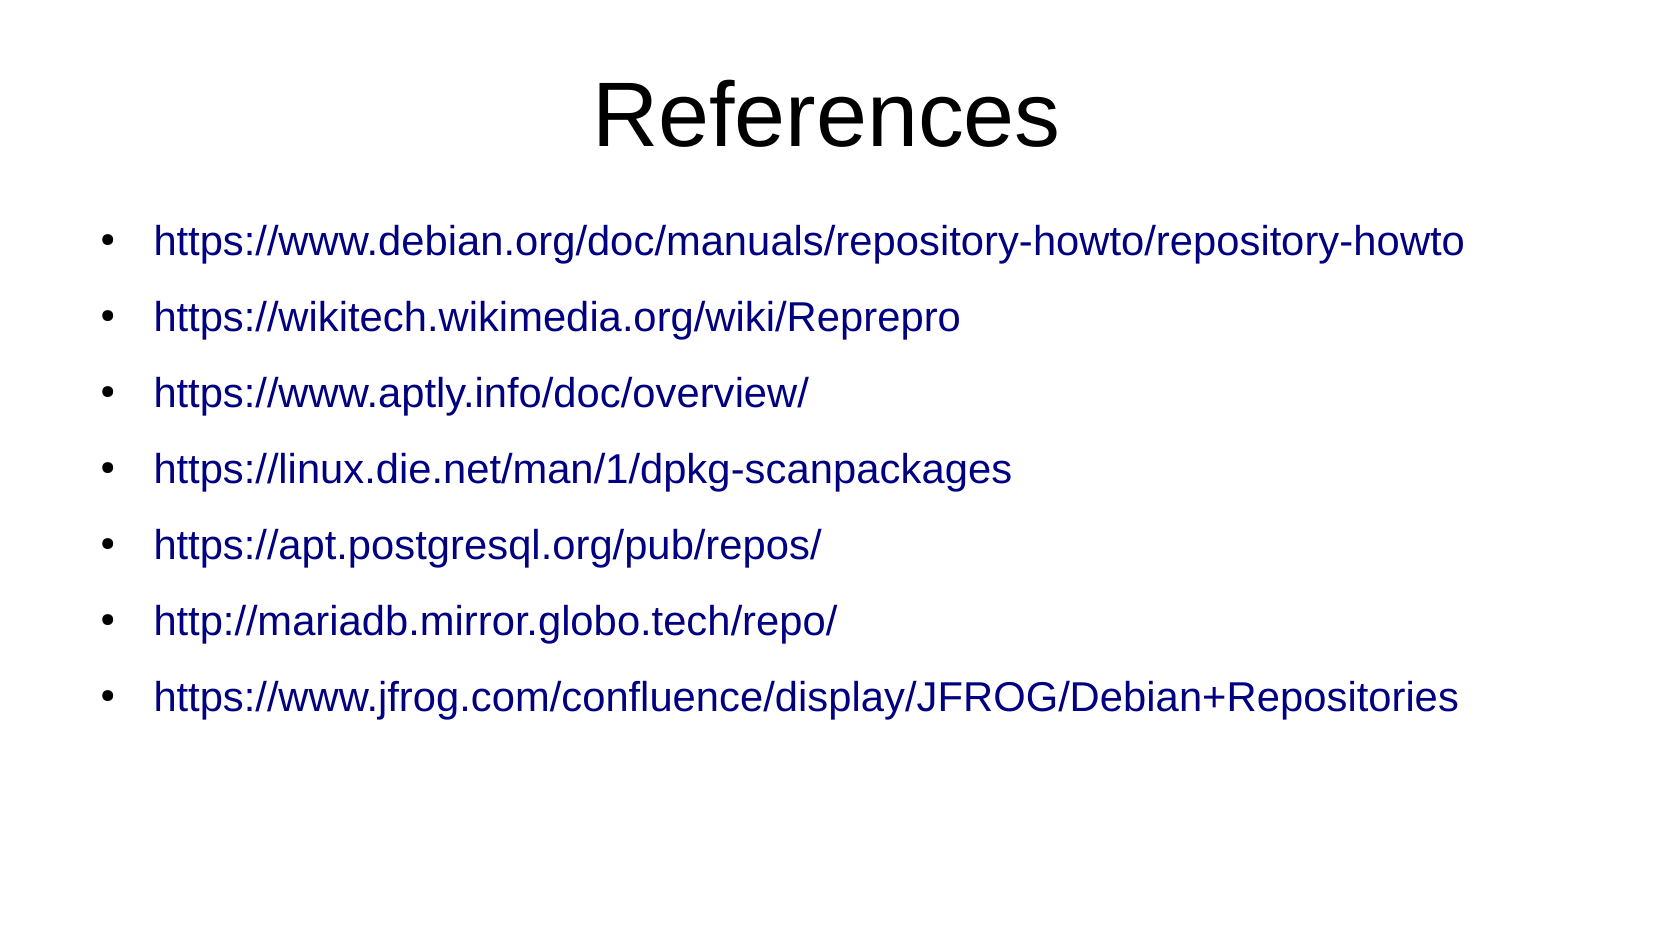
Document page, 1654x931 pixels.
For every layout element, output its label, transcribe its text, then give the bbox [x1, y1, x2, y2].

list https://www.debian.org/doc/manuals/repository-howto/repository-howto https://wikitech.wikimedia.org/wiki/Reprepro https://www.aptly.info/doc/overview/ https://linux.die.net/man/1/dpkg-scanpackages https://apt.postgresql.org/pub/repos/ http://mariadb.mirror.globo.tech/repo/ https://www.jfrog.com/confluence/display/JFROG/Debian+Repositories [82, 217, 1571, 758]
title References [82, 37, 1571, 193]
